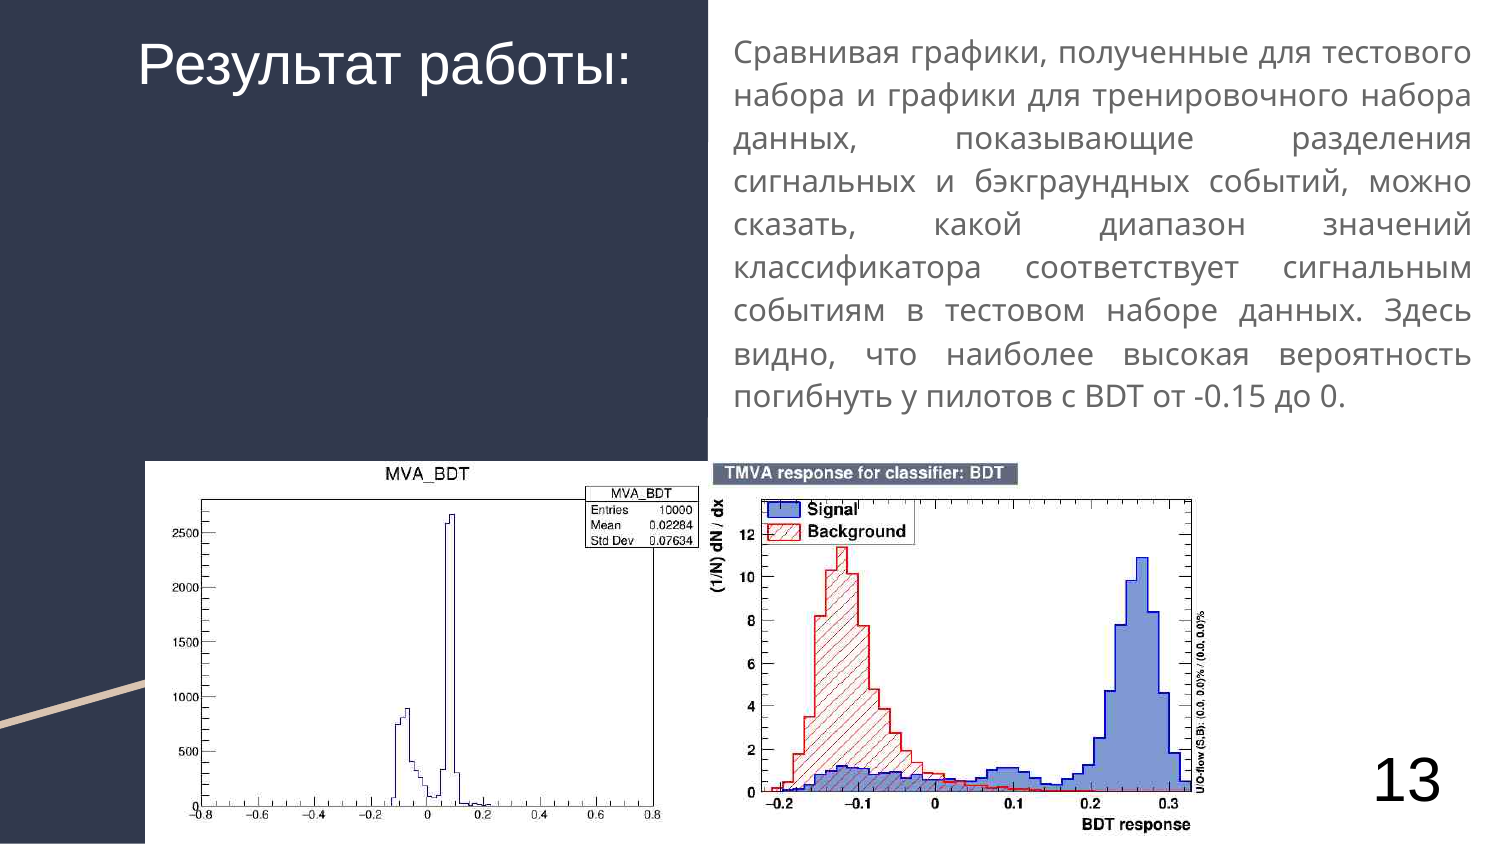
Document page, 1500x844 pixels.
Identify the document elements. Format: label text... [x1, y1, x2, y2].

title 13 [1357, 723, 1500, 844]
title Результат работы: [122, 11, 718, 424]
picture [145, 461, 1216, 844]
list Сравнивая графики, полученные для тестового набора и графики для тренировочного набора данных, показывающие разделения сигнальных и бэкграундных событий, можно сказать, какой диапазон значений классификатора соответствует сигнальным событиям в тестовом наборе данных. Здесь видно, что наиболее высокая вероятность погибнуть у пилотов с BDT от -0.15 до 0. [718, 11, 1489, 684]
